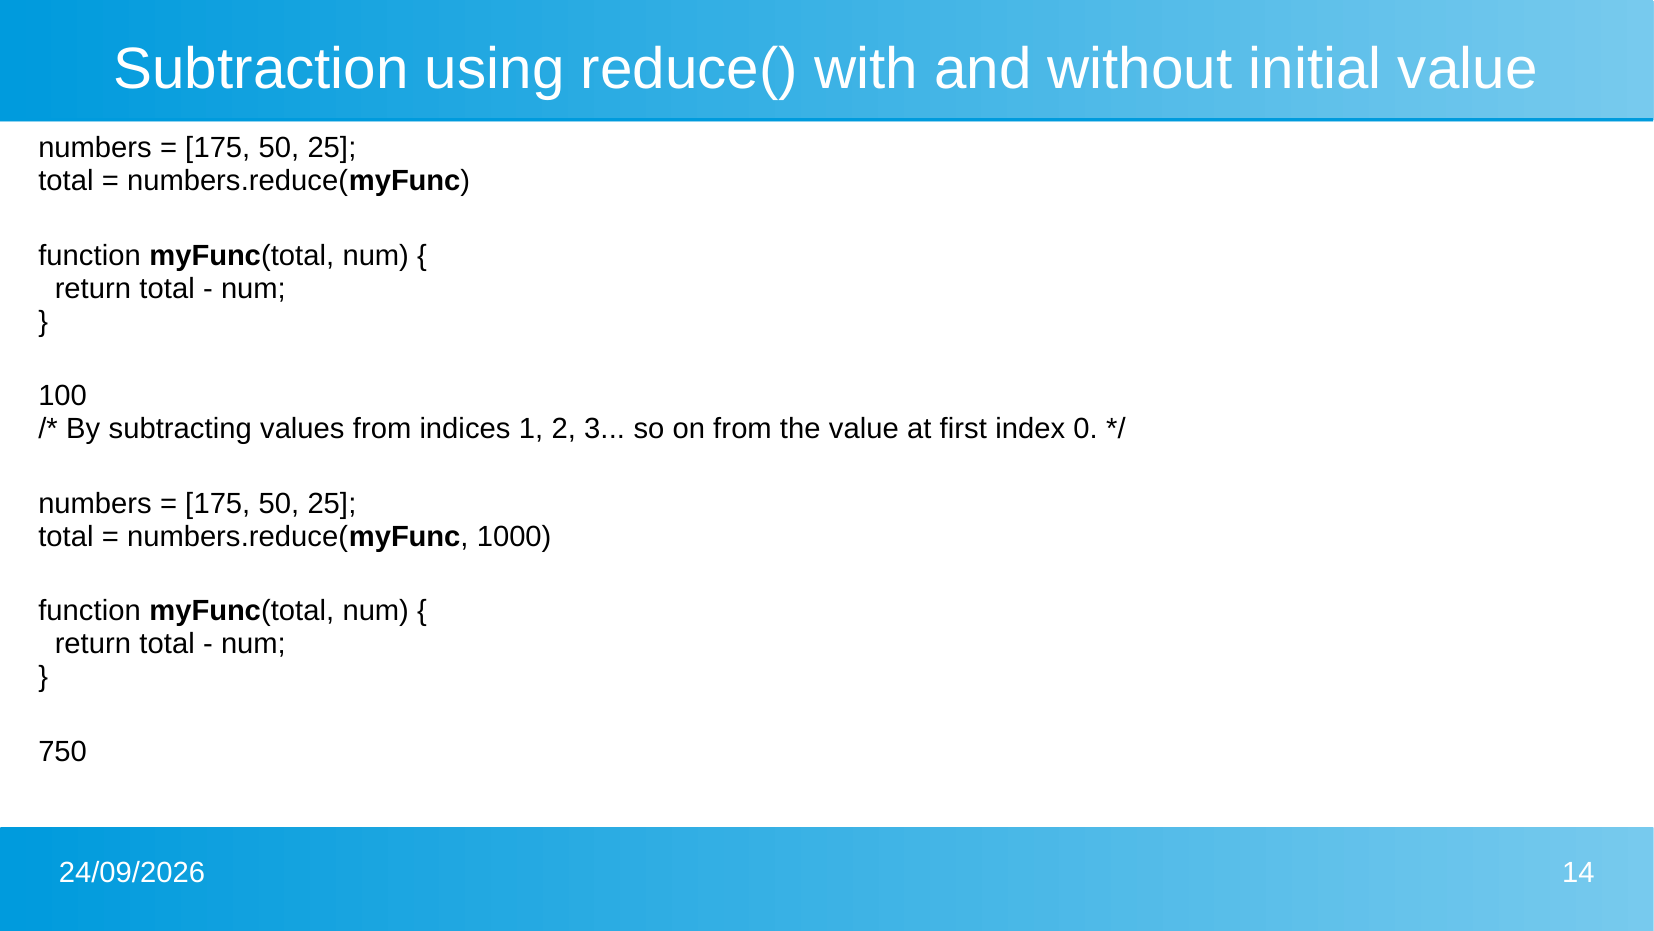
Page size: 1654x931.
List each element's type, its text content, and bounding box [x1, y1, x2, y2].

title Subtraction using reduce() with and without initial value [59, 29, 1595, 108]
text_box numbers = [175, 50, 25]; total = numbers.reduce(myFunc) function myFunc(total, num) { return total - num; } 100 /* By subtracting values from indices 1, 2, 3... so on from the value at first index 0. */ numbers = [175, 50, 25]; total = numbers.reduce(myFunc, 1000) function myFunc(total, num) { return total - num; } 750 [23, 124, 1176, 775]
